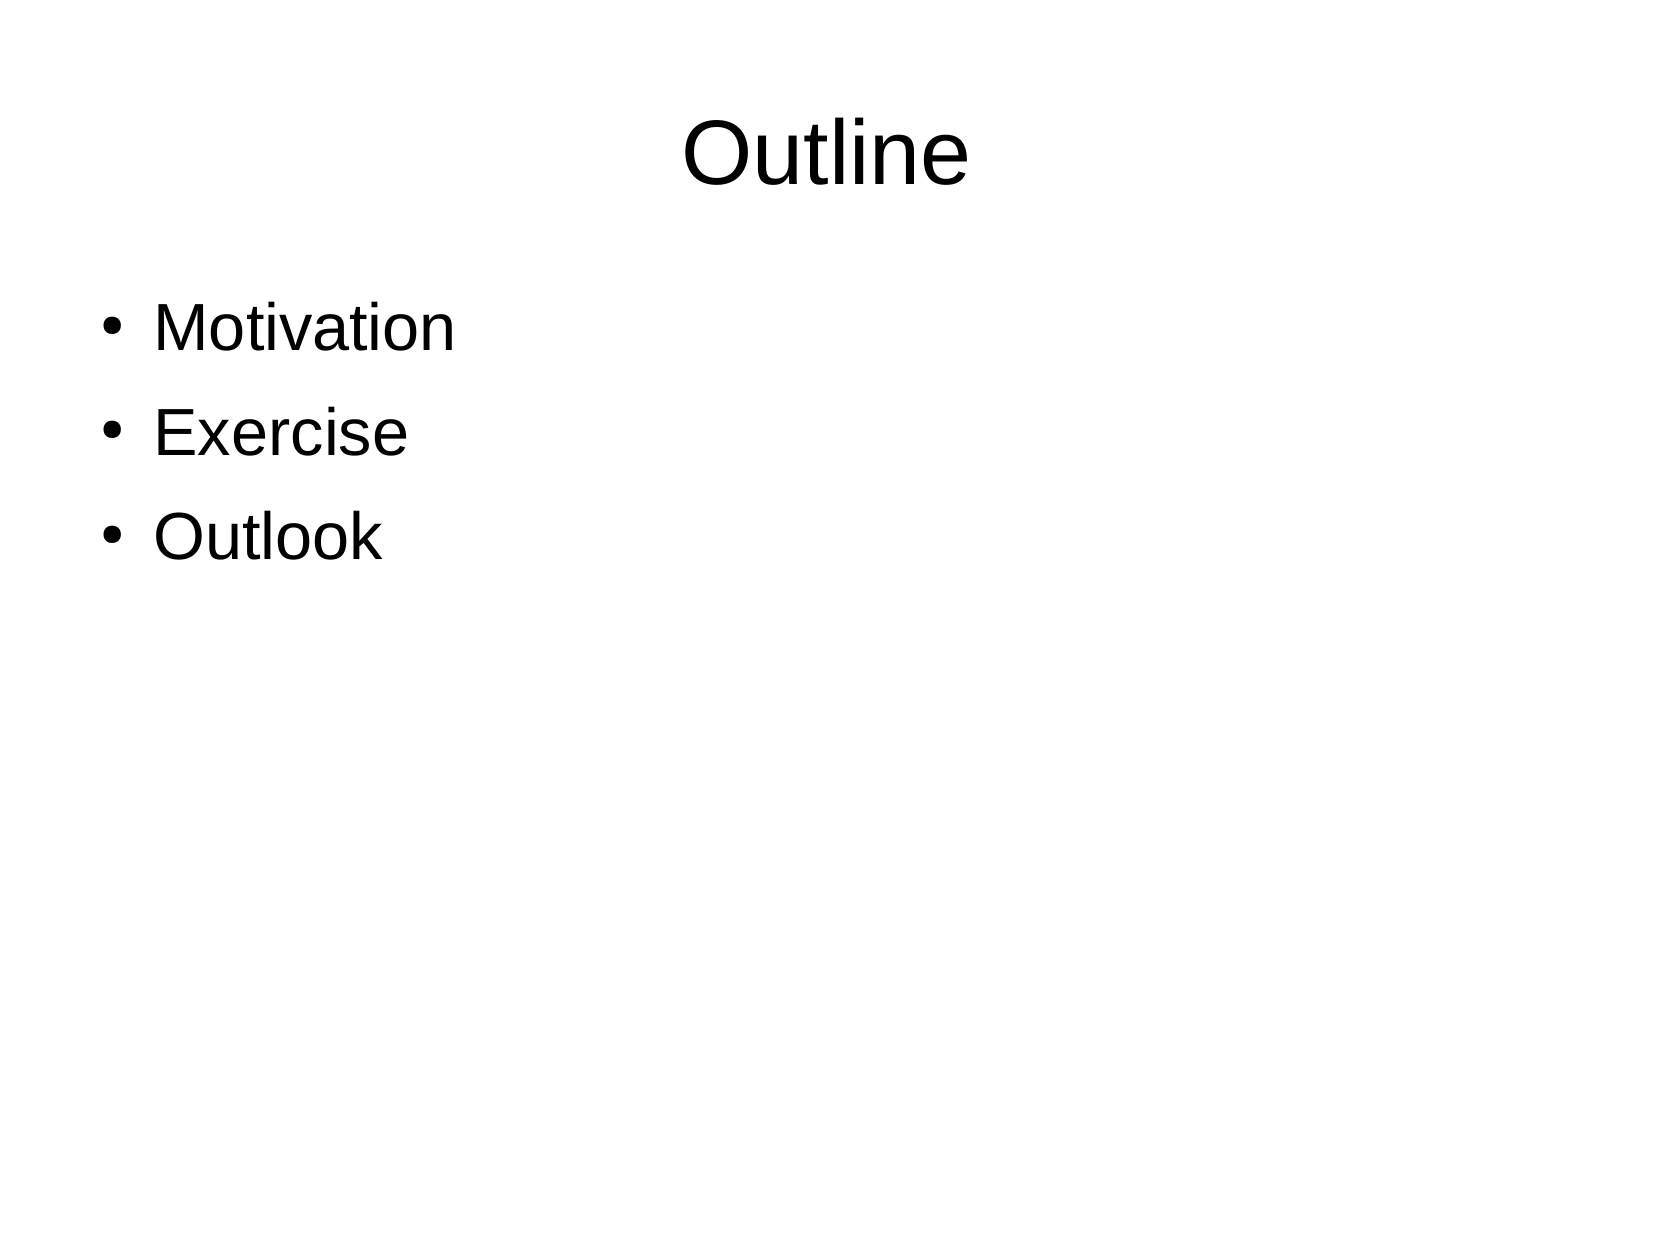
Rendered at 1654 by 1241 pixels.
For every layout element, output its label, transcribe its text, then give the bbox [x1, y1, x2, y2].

list Motivation Exercise Outlook [82, 290, 1571, 1010]
title Outline [82, 49, 1571, 257]
